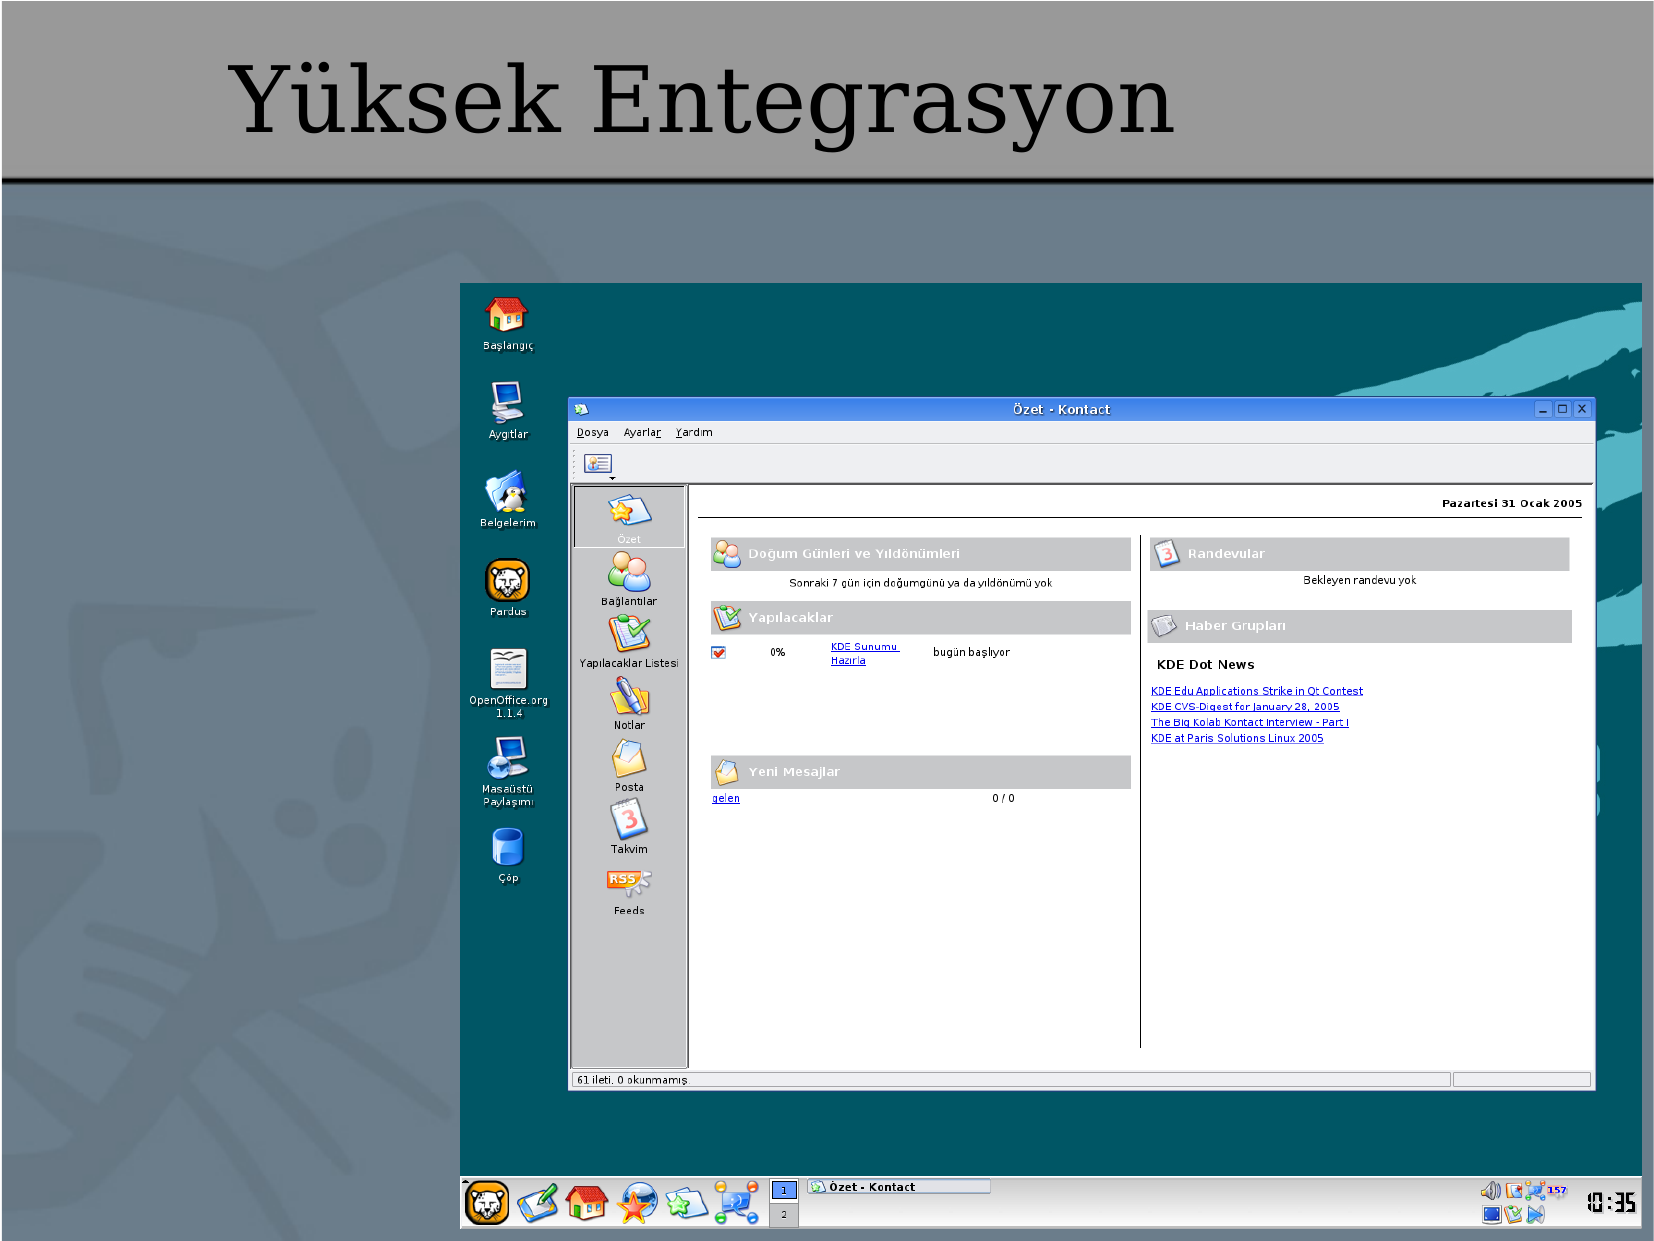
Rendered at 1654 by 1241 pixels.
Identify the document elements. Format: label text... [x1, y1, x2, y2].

picture [1, 1, 1654, 1241]
title Yüksek Entegrasyon [0, 0, 1410, 204]
